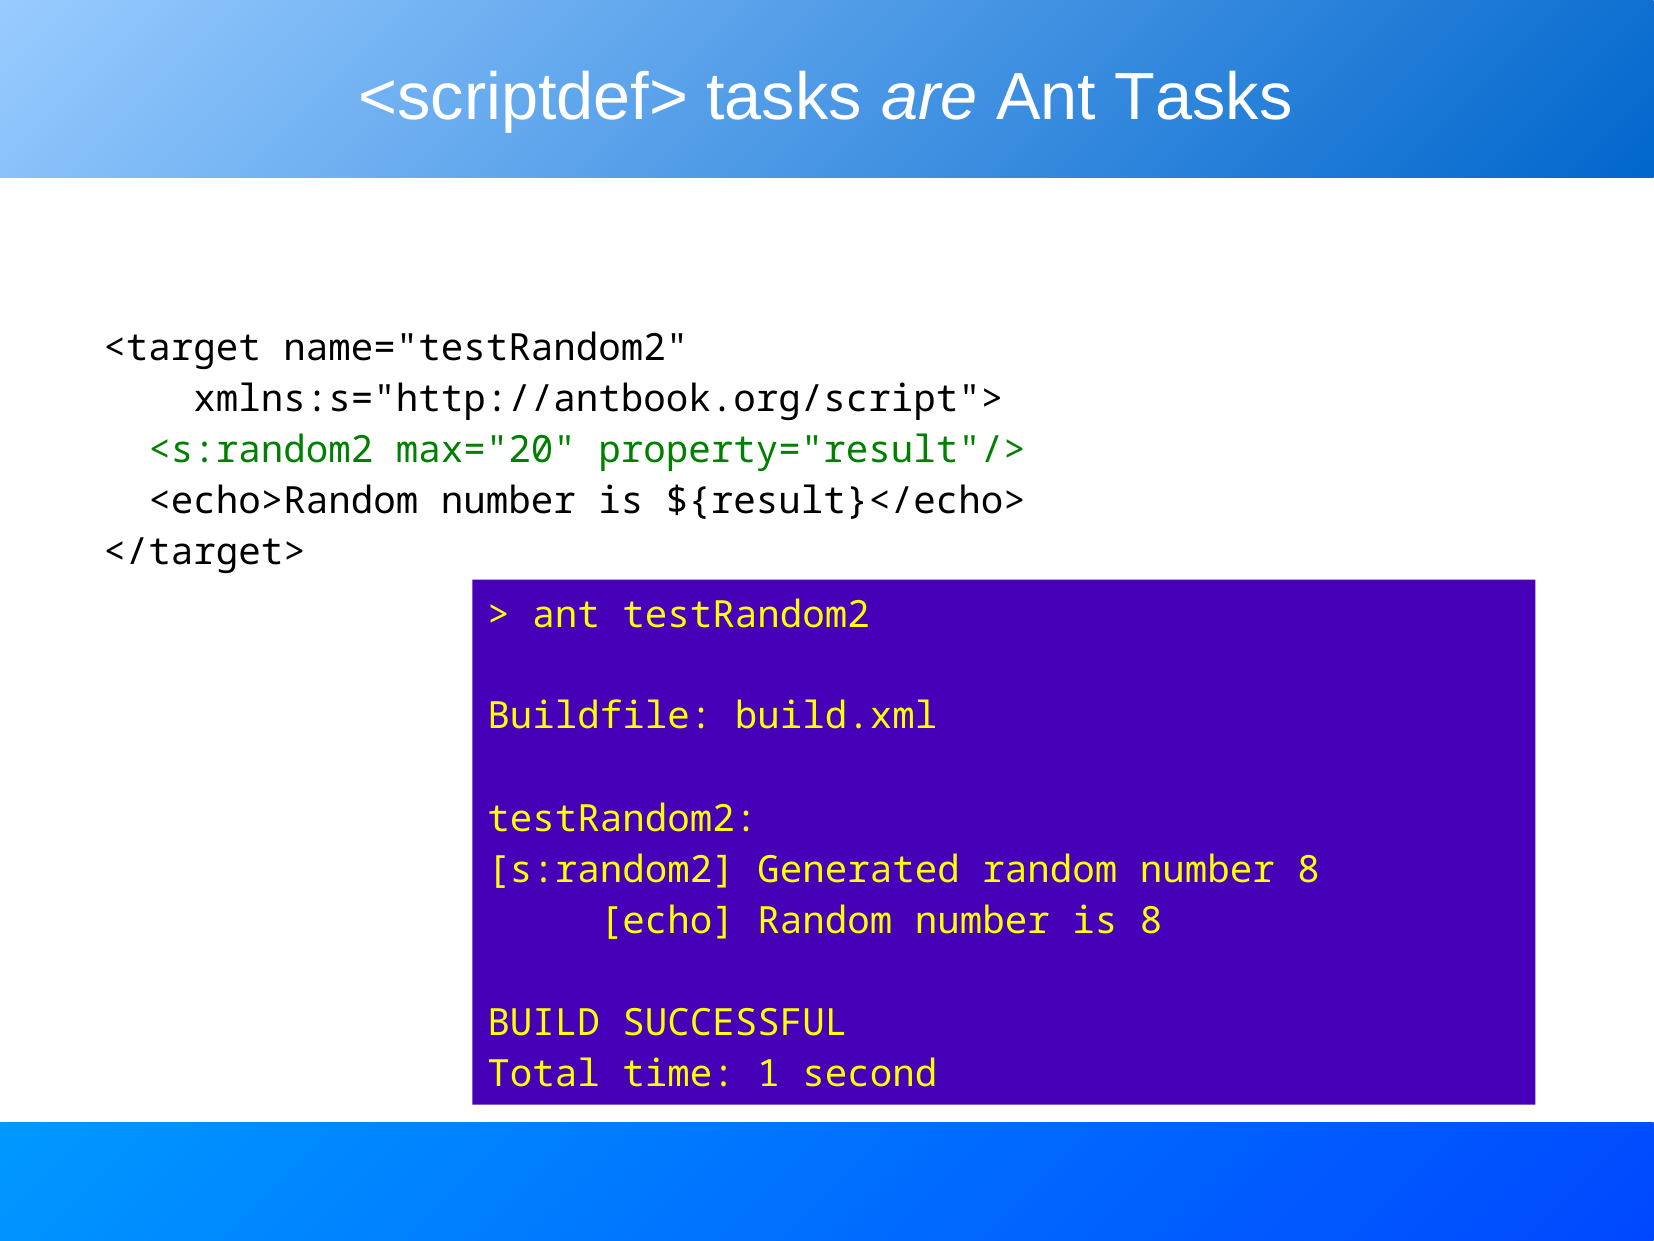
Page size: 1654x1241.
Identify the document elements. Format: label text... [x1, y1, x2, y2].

title <scriptdef> tasks are Ant Tasks [162, 59, 1489, 148]
text_box <target name="testRandom2" xmlns:s="http://antbook.org/script"> <s:random2 max="20" property="result"/> <echo>Random number is ${result}</echo> </target> [88, 285, 1536, 611]
text_box > ant testRandom2 Buildfile: build.xml testRandom2: [s:random2] Generated random number 8 [echo] Random number is 8 BUILD SUCCESSFUL Total time: 1 second [472, 591, 1536, 1093]
